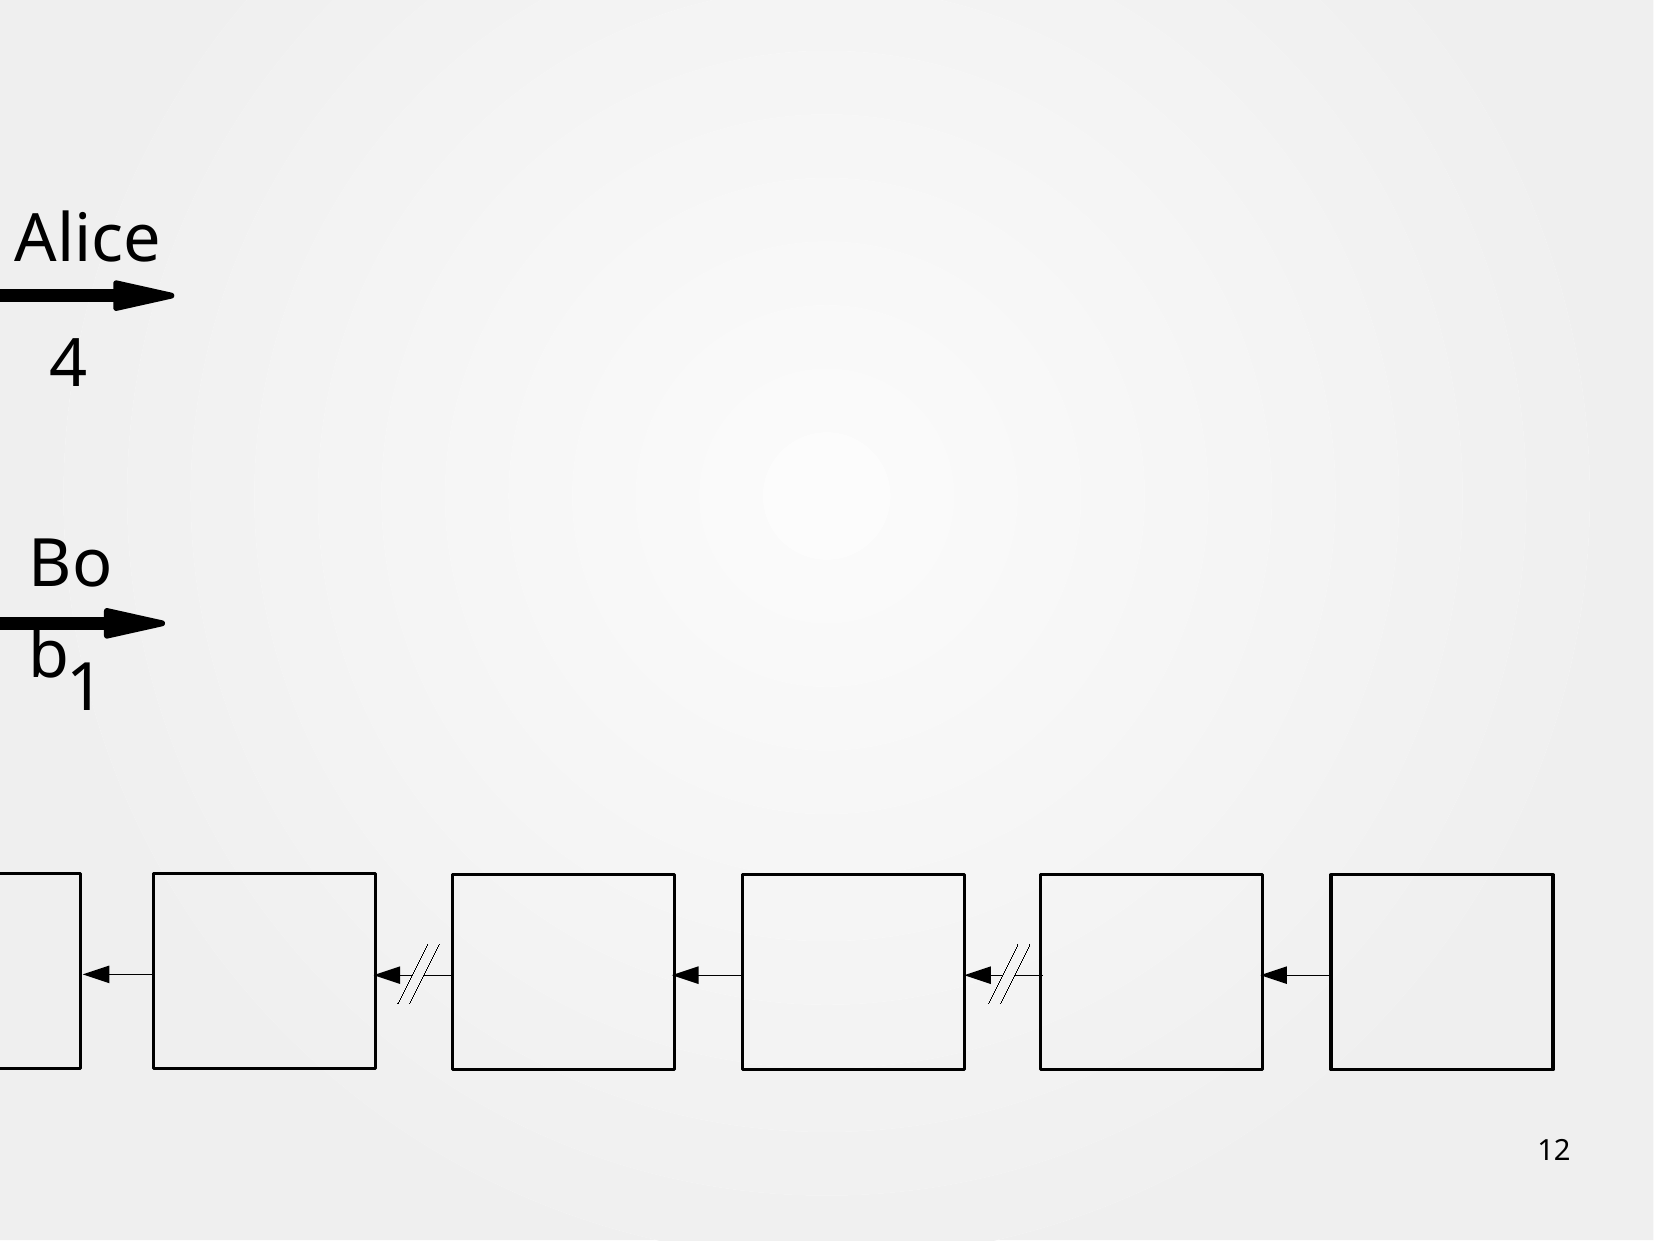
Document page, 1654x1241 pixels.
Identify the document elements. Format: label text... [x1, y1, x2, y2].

text_box Alice [0, 183, 192, 310]
text_box Bob [14, 507, 165, 635]
text_box 4 [34, 310, 121, 434]
text_box 1 [52, 632, 127, 759]
